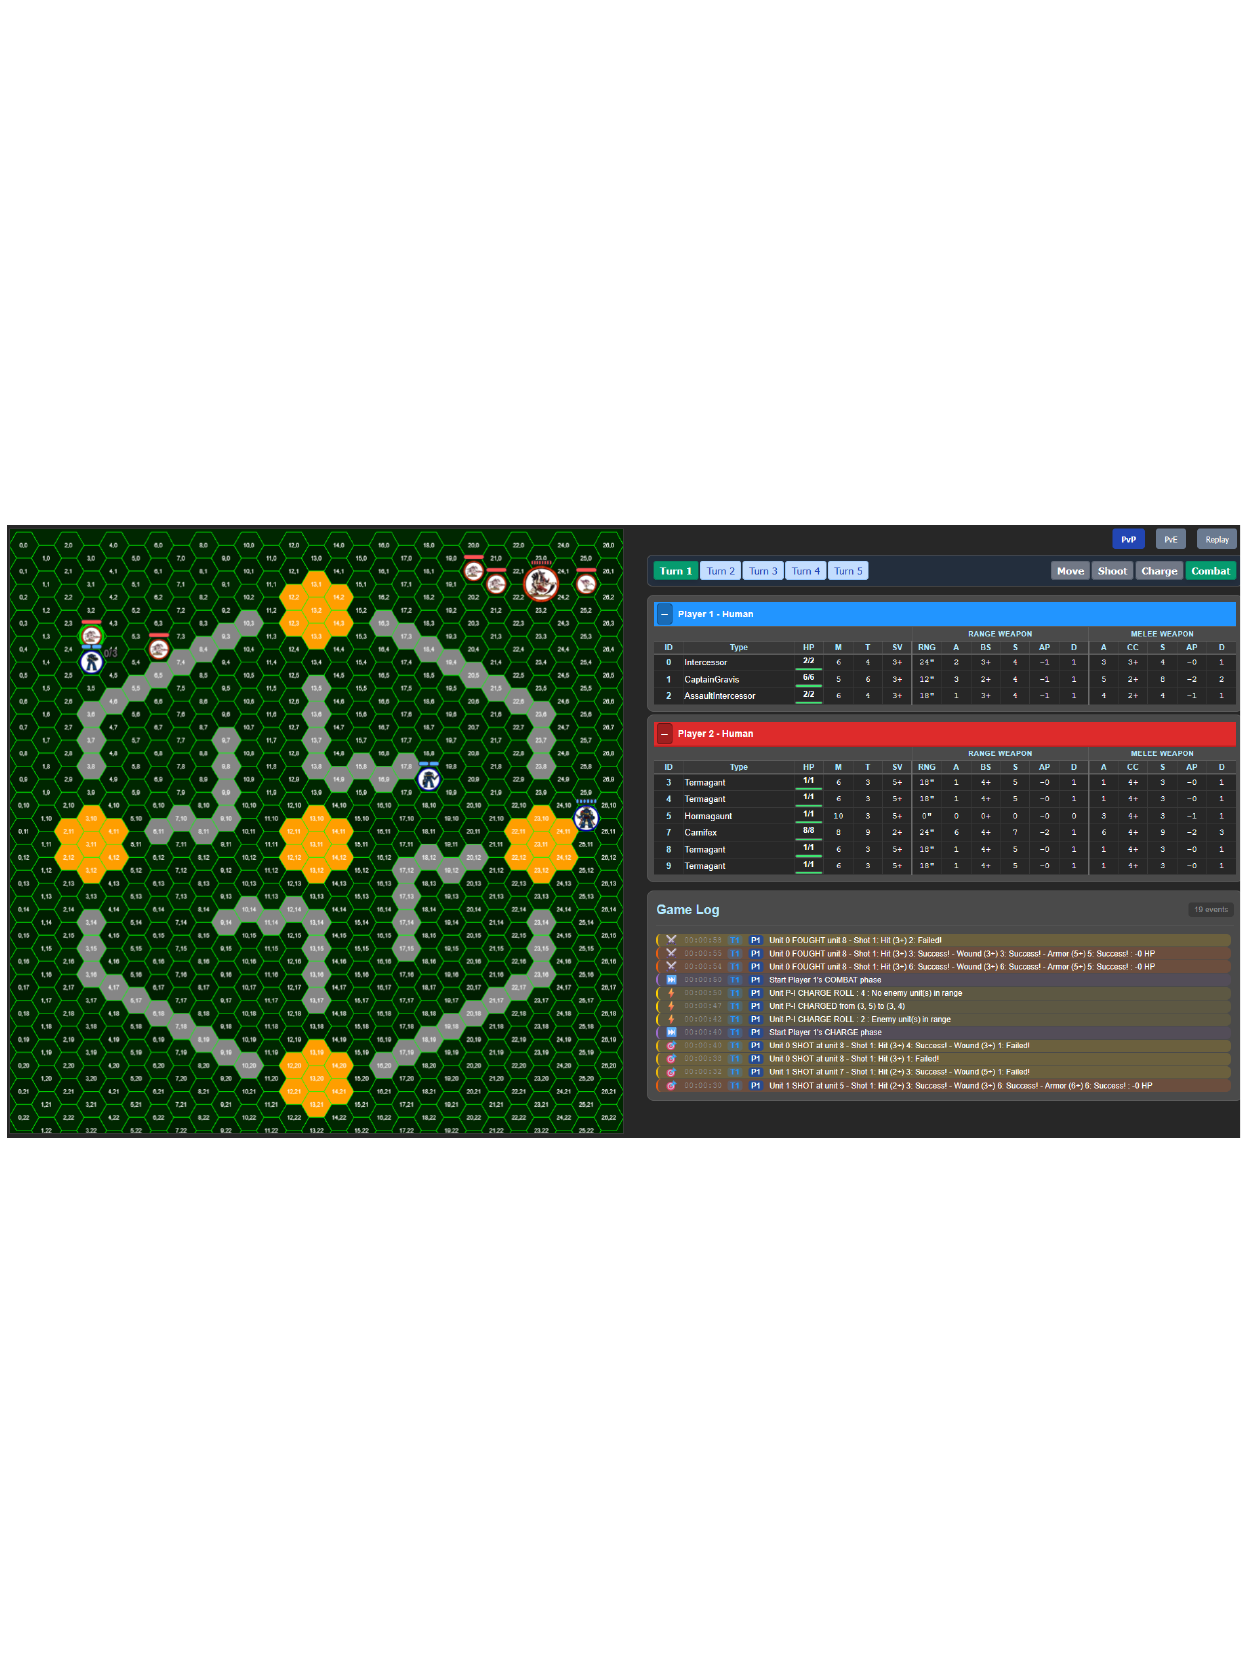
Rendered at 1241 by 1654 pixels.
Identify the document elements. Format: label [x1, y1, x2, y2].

picture [7, 525, 1241, 1138]
